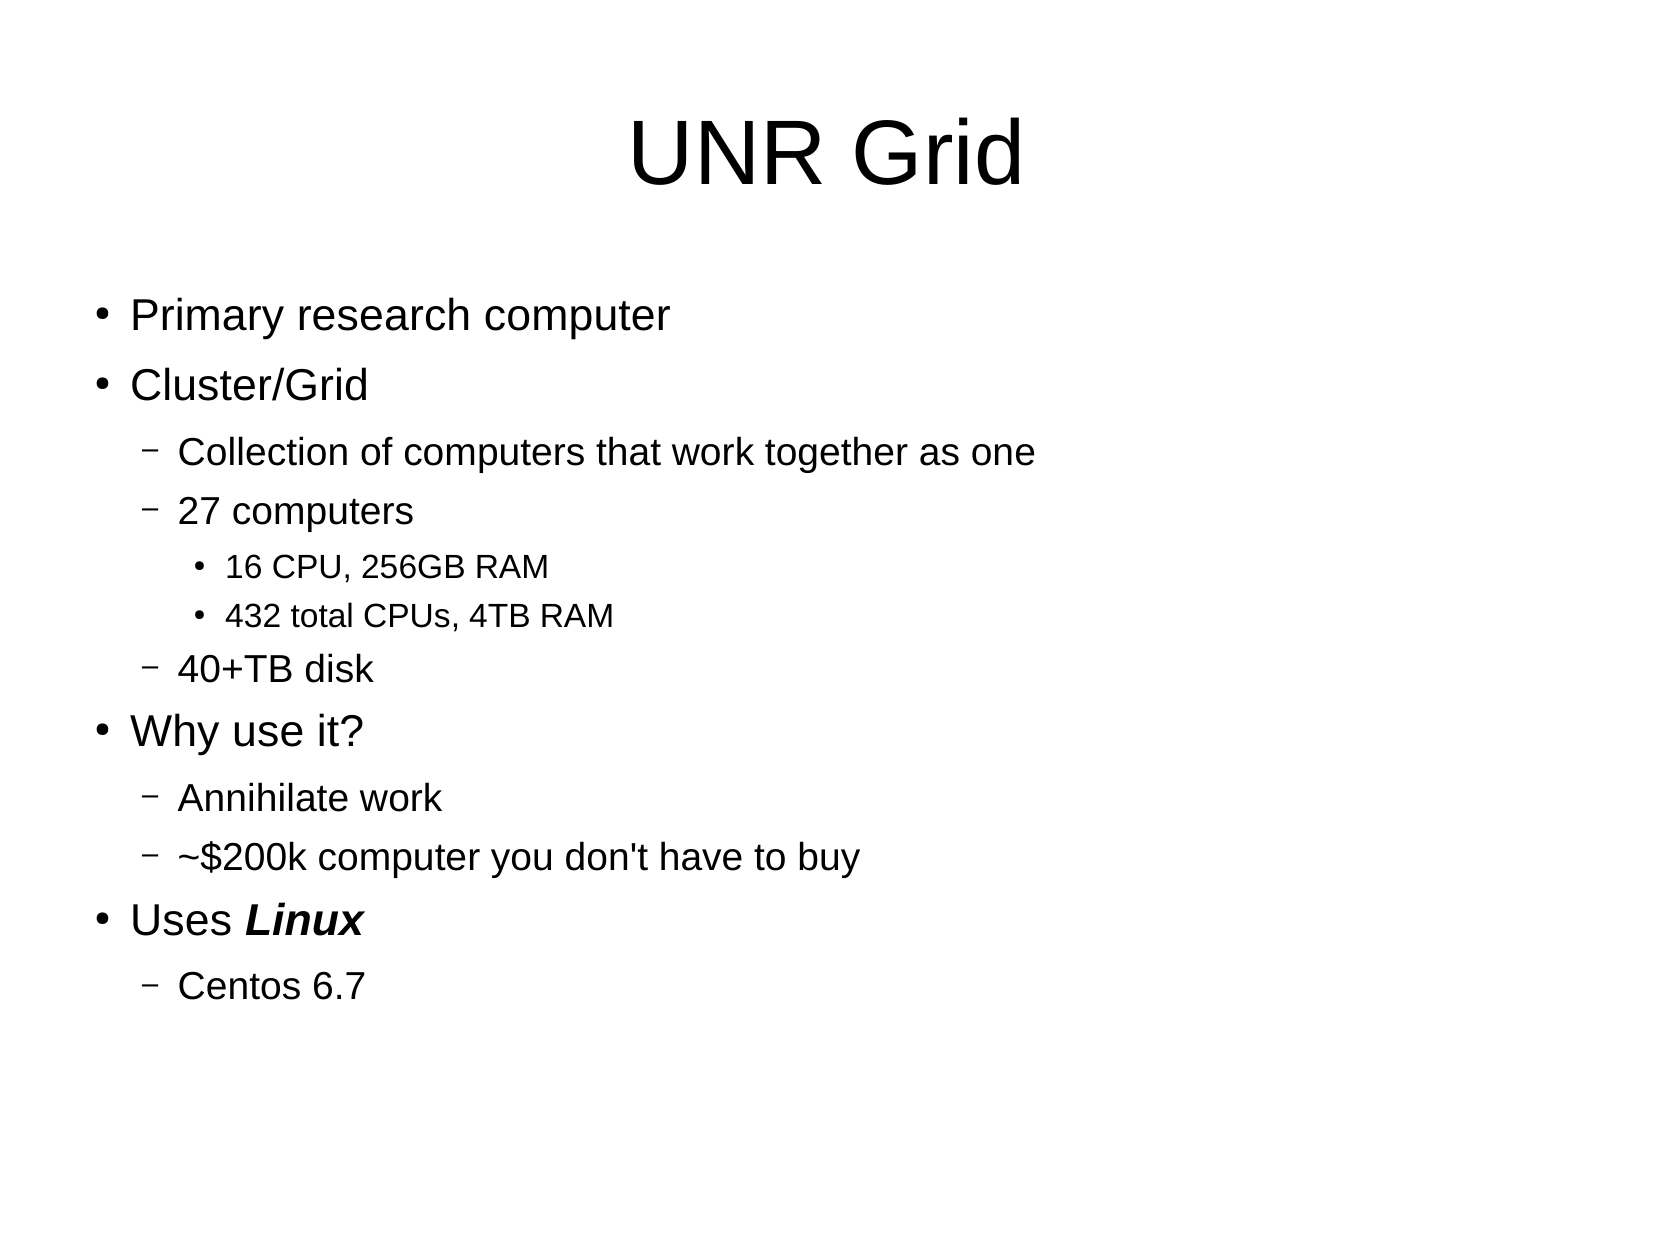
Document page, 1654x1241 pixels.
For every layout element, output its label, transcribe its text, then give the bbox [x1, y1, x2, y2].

list Primary research computer Cluster/Grid Collection of computers that work together as one 27 computers 16 CPU, 256GB RAM 432 total CPUs, 4TB RAM 40+TB disk Why use it? Annihilate work ~$200k computer you don't have to buy Uses Linux Centos 6.7 [82, 290, 1571, 1010]
title UNR Grid [82, 49, 1571, 257]
